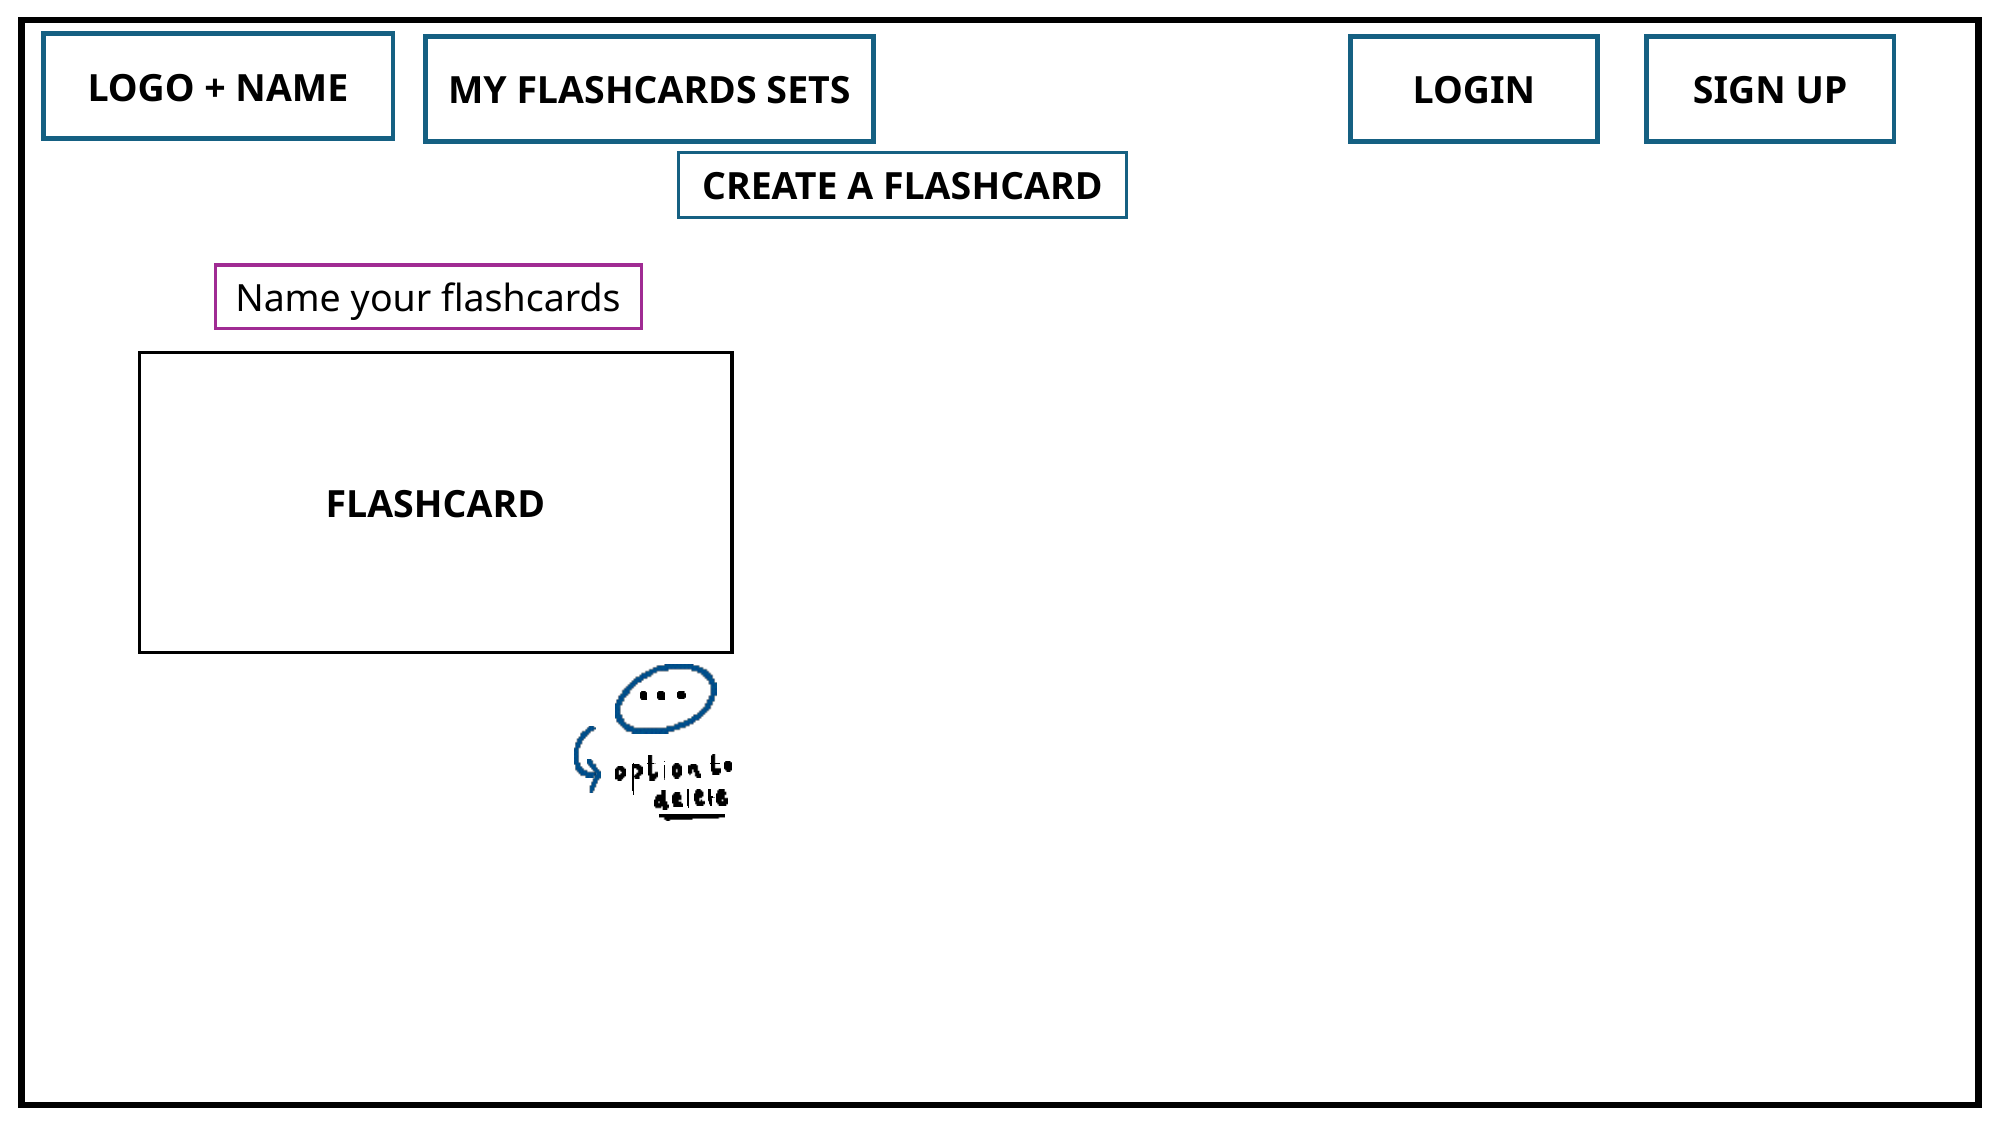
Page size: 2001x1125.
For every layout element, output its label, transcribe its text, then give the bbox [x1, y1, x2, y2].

picture [672, 792, 683, 807]
text_box CREATE A FLASHCARD [679, 152, 1127, 217]
picture [710, 754, 721, 775]
picture [694, 790, 705, 806]
picture [659, 814, 725, 821]
picture [574, 726, 601, 793]
picture [716, 789, 728, 806]
picture [615, 664, 717, 734]
text_box LOGO + NAME [43, 34, 393, 139]
picture [688, 764, 701, 779]
picture [654, 790, 669, 810]
text_box MY FLASHCARDS SETS [426, 37, 874, 141]
picture [632, 763, 643, 795]
text_box FLASHCARD [139, 352, 732, 652]
text_box LOGIN [1350, 37, 1598, 141]
picture [615, 766, 626, 781]
picture [647, 755, 658, 781]
picture [708, 789, 715, 806]
text_box Name your flashcards [215, 265, 641, 328]
text_box SIGN UP [1647, 37, 1894, 141]
text_box [22, 20, 1979, 1105]
picture [724, 761, 732, 772]
picture [672, 763, 682, 779]
